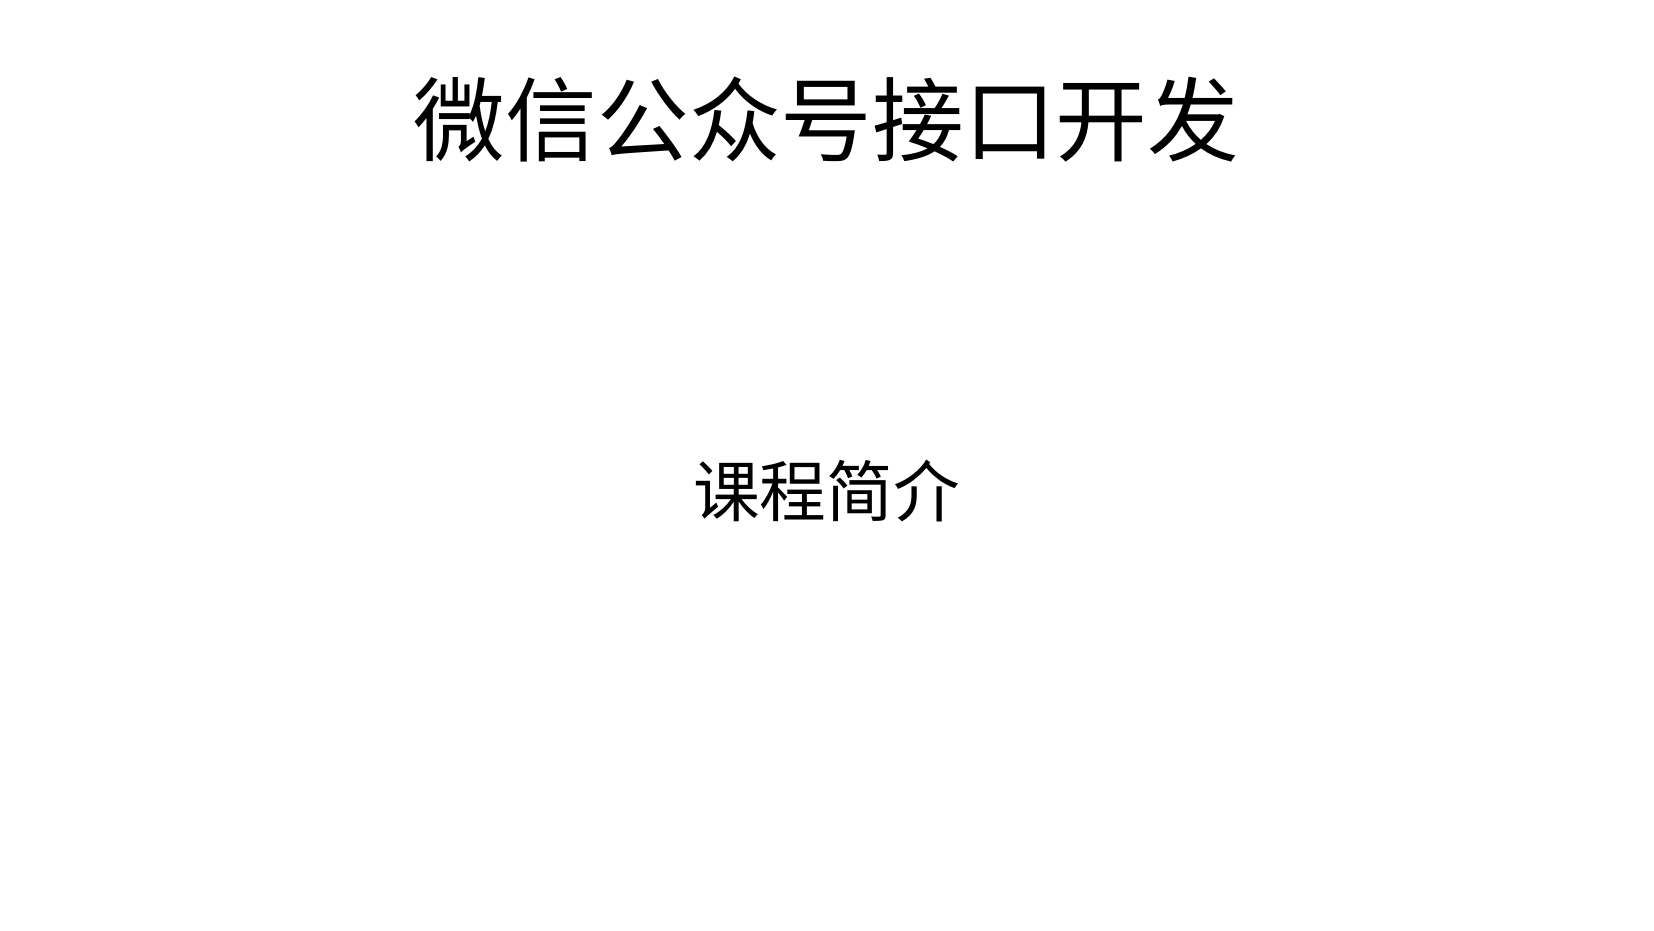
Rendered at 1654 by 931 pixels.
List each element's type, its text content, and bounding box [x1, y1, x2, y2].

title 微信公众号接口开发 [82, 37, 1571, 193]
subtitle 课程简介 [82, 217, 1571, 758]
